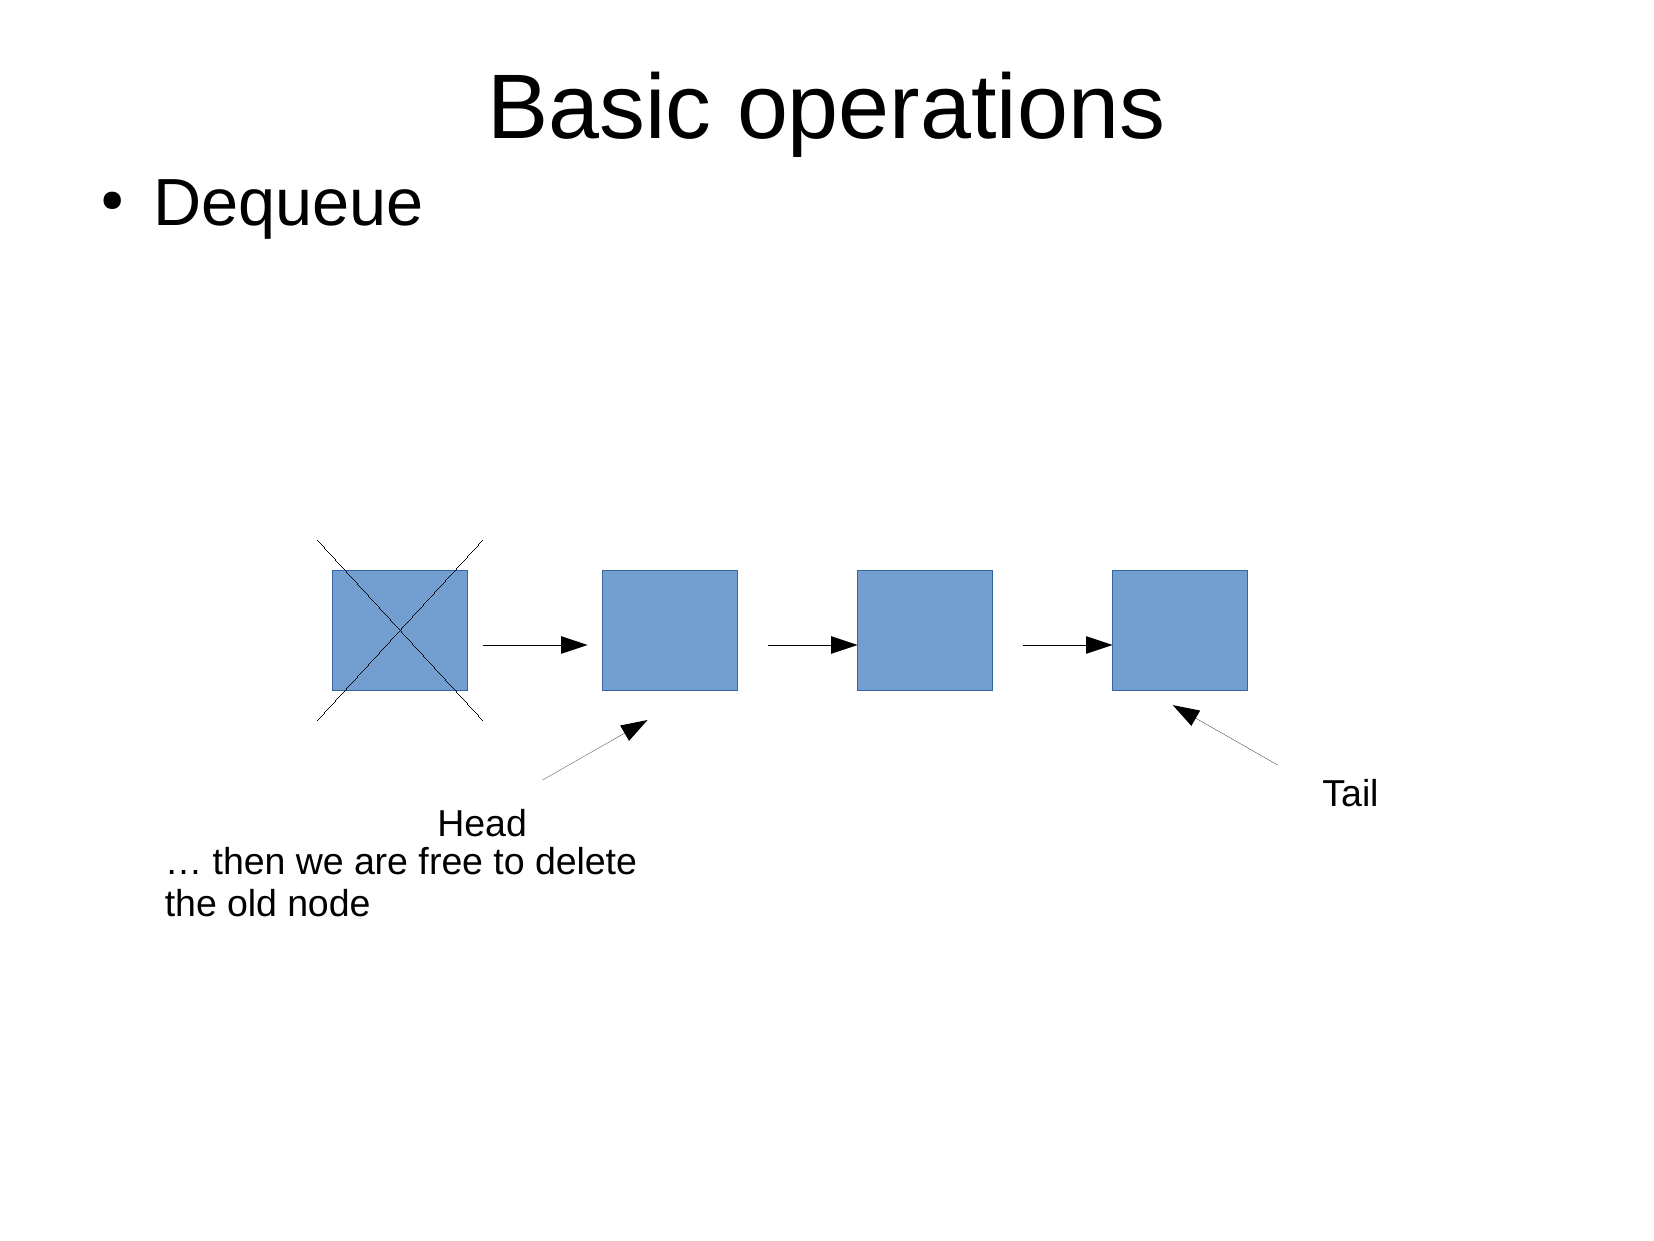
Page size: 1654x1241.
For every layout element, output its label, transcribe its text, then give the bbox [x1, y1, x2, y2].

text_box Head [422, 795, 723, 852]
text_box [602, 570, 738, 691]
text_box [332, 570, 468, 691]
list Dequeue [82, 165, 1571, 1010]
text_box Tail [1307, 765, 1563, 822]
text_box [1112, 570, 1248, 691]
text_box [857, 570, 993, 691]
text_box … then we are free to delete the old node [150, 833, 661, 933]
title Basic operations [82, 49, 1571, 165]
